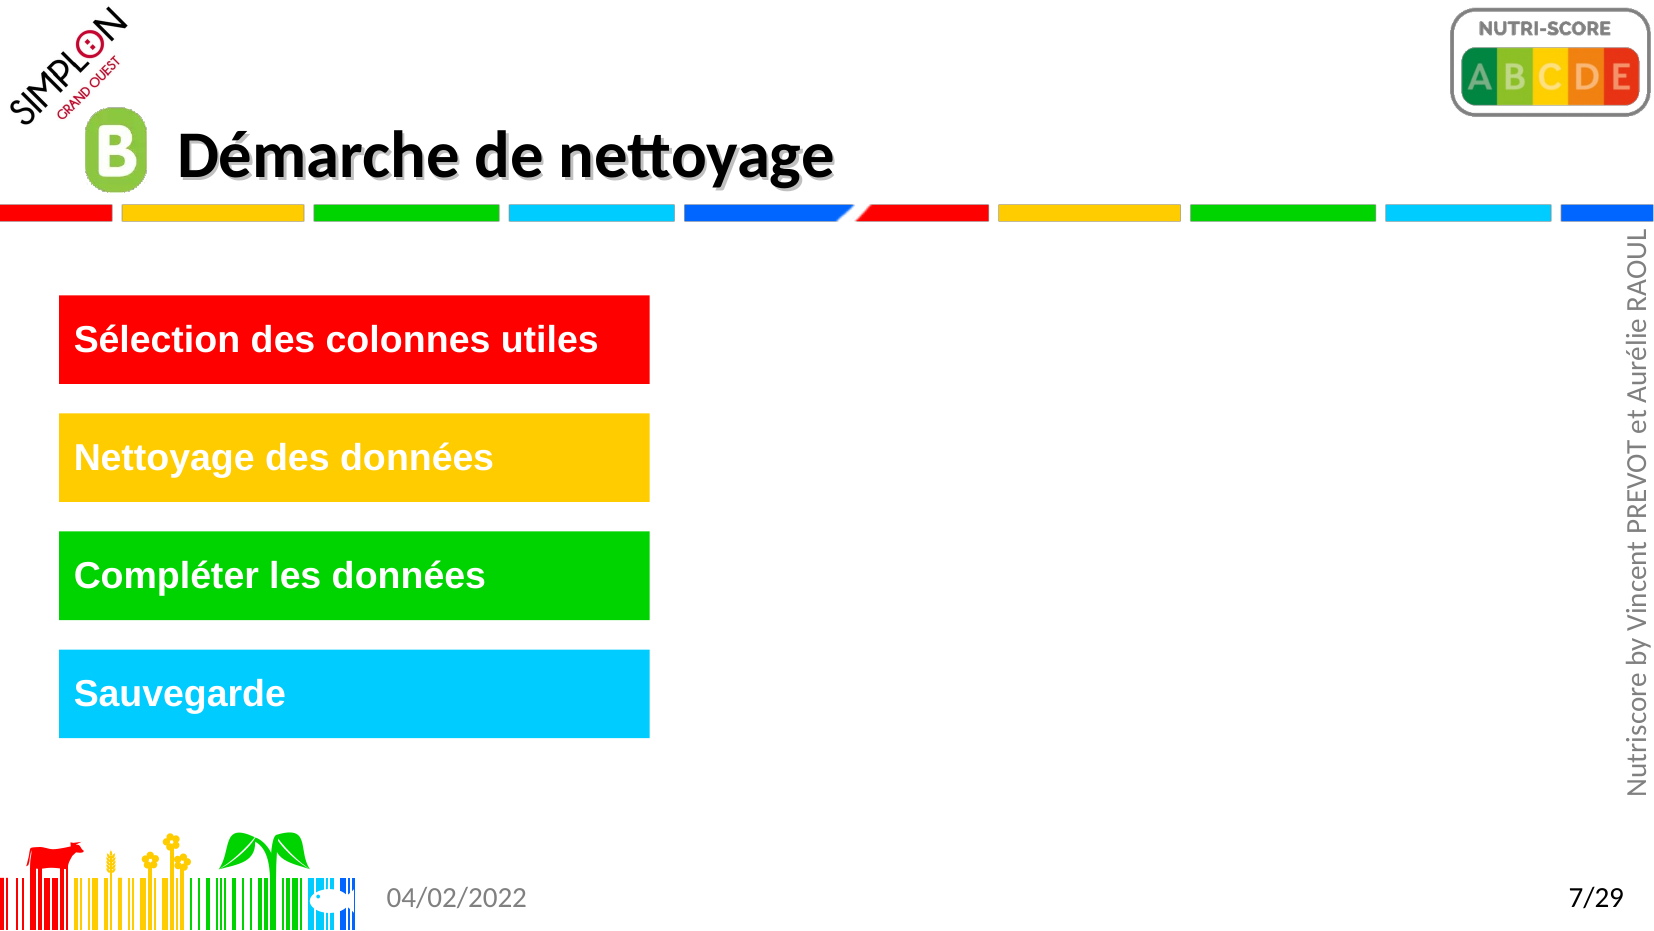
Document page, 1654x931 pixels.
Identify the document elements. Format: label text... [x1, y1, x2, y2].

picture [84, 106, 148, 195]
picture [2, 2, 147, 147]
picture [0, 826, 355, 930]
text_box Nettoyage des données [59, 413, 650, 502]
text_box Compléter les données [59, 531, 650, 621]
text_box Sélection des colonnes utiles [59, 295, 650, 384]
picture [1448, 4, 1654, 119]
title Démarche de nettoyage [177, 108, 1571, 213]
text_box Sauvegarde [59, 649, 650, 739]
picture [0, 200, 1654, 225]
